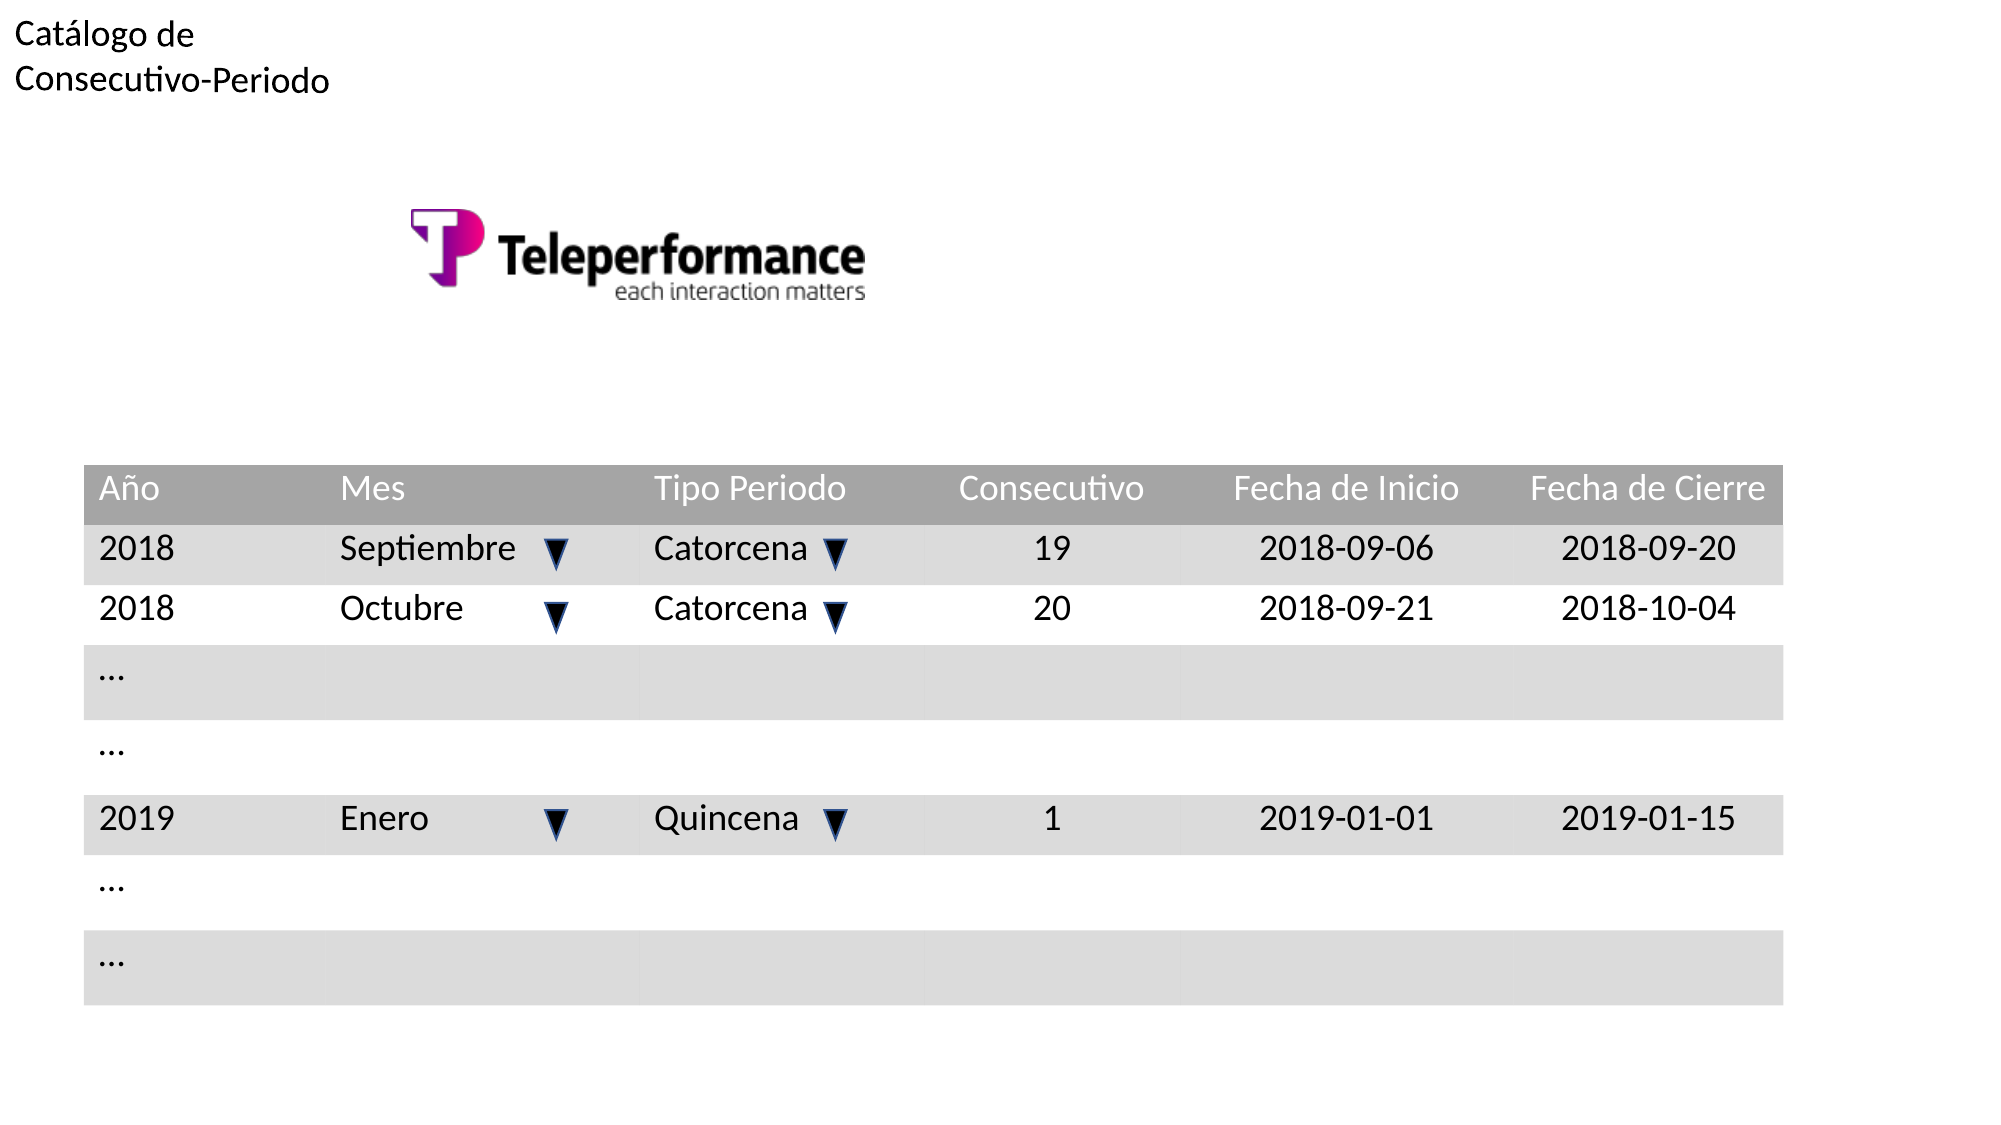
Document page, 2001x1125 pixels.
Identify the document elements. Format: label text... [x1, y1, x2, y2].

table_cell 2018-09-21 [1180, 585, 1513, 645]
table_cell [639, 720, 924, 795]
table_cell [924, 720, 1180, 795]
table_cell Octubre [325, 585, 639, 645]
table_cell … [84, 930, 325, 1005]
table_cell 2018 [84, 525, 325, 585]
picture [411, 209, 865, 300]
table_cell [325, 930, 639, 1005]
table_cell [1513, 930, 1783, 1005]
table_cell … [84, 720, 325, 795]
table_cell [325, 645, 639, 720]
table_cell Catorcena [639, 525, 924, 585]
table_header Consecutivo [924, 465, 1180, 525]
table_cell [325, 855, 639, 930]
text_box [824, 539, 847, 569]
table_cell 20 [924, 585, 1180, 645]
table_cell 2018-10-04 [1513, 585, 1783, 645]
table_cell [1513, 645, 1783, 720]
table_cell [924, 930, 1180, 1005]
table_cell Septiembre [325, 525, 639, 585]
table_cell 19 [924, 525, 1180, 585]
text_box [824, 602, 847, 632]
table_header Fecha de Cierre [1513, 465, 1783, 525]
table_cell [1180, 720, 1513, 795]
text_box [545, 602, 568, 632]
table_cell 2019 [84, 795, 325, 855]
table_header Fecha de Inicio [1180, 465, 1513, 525]
text_box Catálogo de Consecutivo-Periodo [0, 0, 412, 109]
table_cell [325, 720, 639, 795]
table_cell 2018-09-20 [1513, 525, 1783, 585]
table_cell … [84, 855, 325, 930]
table_cell … [84, 645, 325, 720]
table_cell Enero [325, 795, 639, 855]
table_cell [1180, 855, 1513, 930]
text_box [545, 539, 568, 569]
table_cell [1180, 930, 1513, 1005]
table_cell [924, 645, 1180, 720]
table_header Mes [325, 465, 639, 525]
table_cell 2019-01-15 [1513, 795, 1783, 855]
table_header Año [84, 465, 325, 525]
text_box [545, 810, 568, 840]
table_cell [924, 855, 1180, 930]
table_header Tipo Periodo [639, 465, 924, 525]
text_box [824, 810, 847, 840]
table_cell [1180, 645, 1513, 720]
table_cell [1513, 720, 1783, 795]
table_cell 2018 [84, 585, 325, 645]
table_cell [1513, 855, 1783, 930]
table_cell [639, 855, 924, 930]
table_cell 1 [924, 795, 1180, 855]
table_cell 2018-09-06 [1180, 525, 1513, 585]
table_cell Catorcena [639, 585, 924, 645]
table_cell Quincena [639, 795, 924, 855]
table_cell [639, 930, 924, 1005]
table_cell [639, 645, 924, 720]
table_cell 2019-01-01 [1180, 795, 1513, 855]
